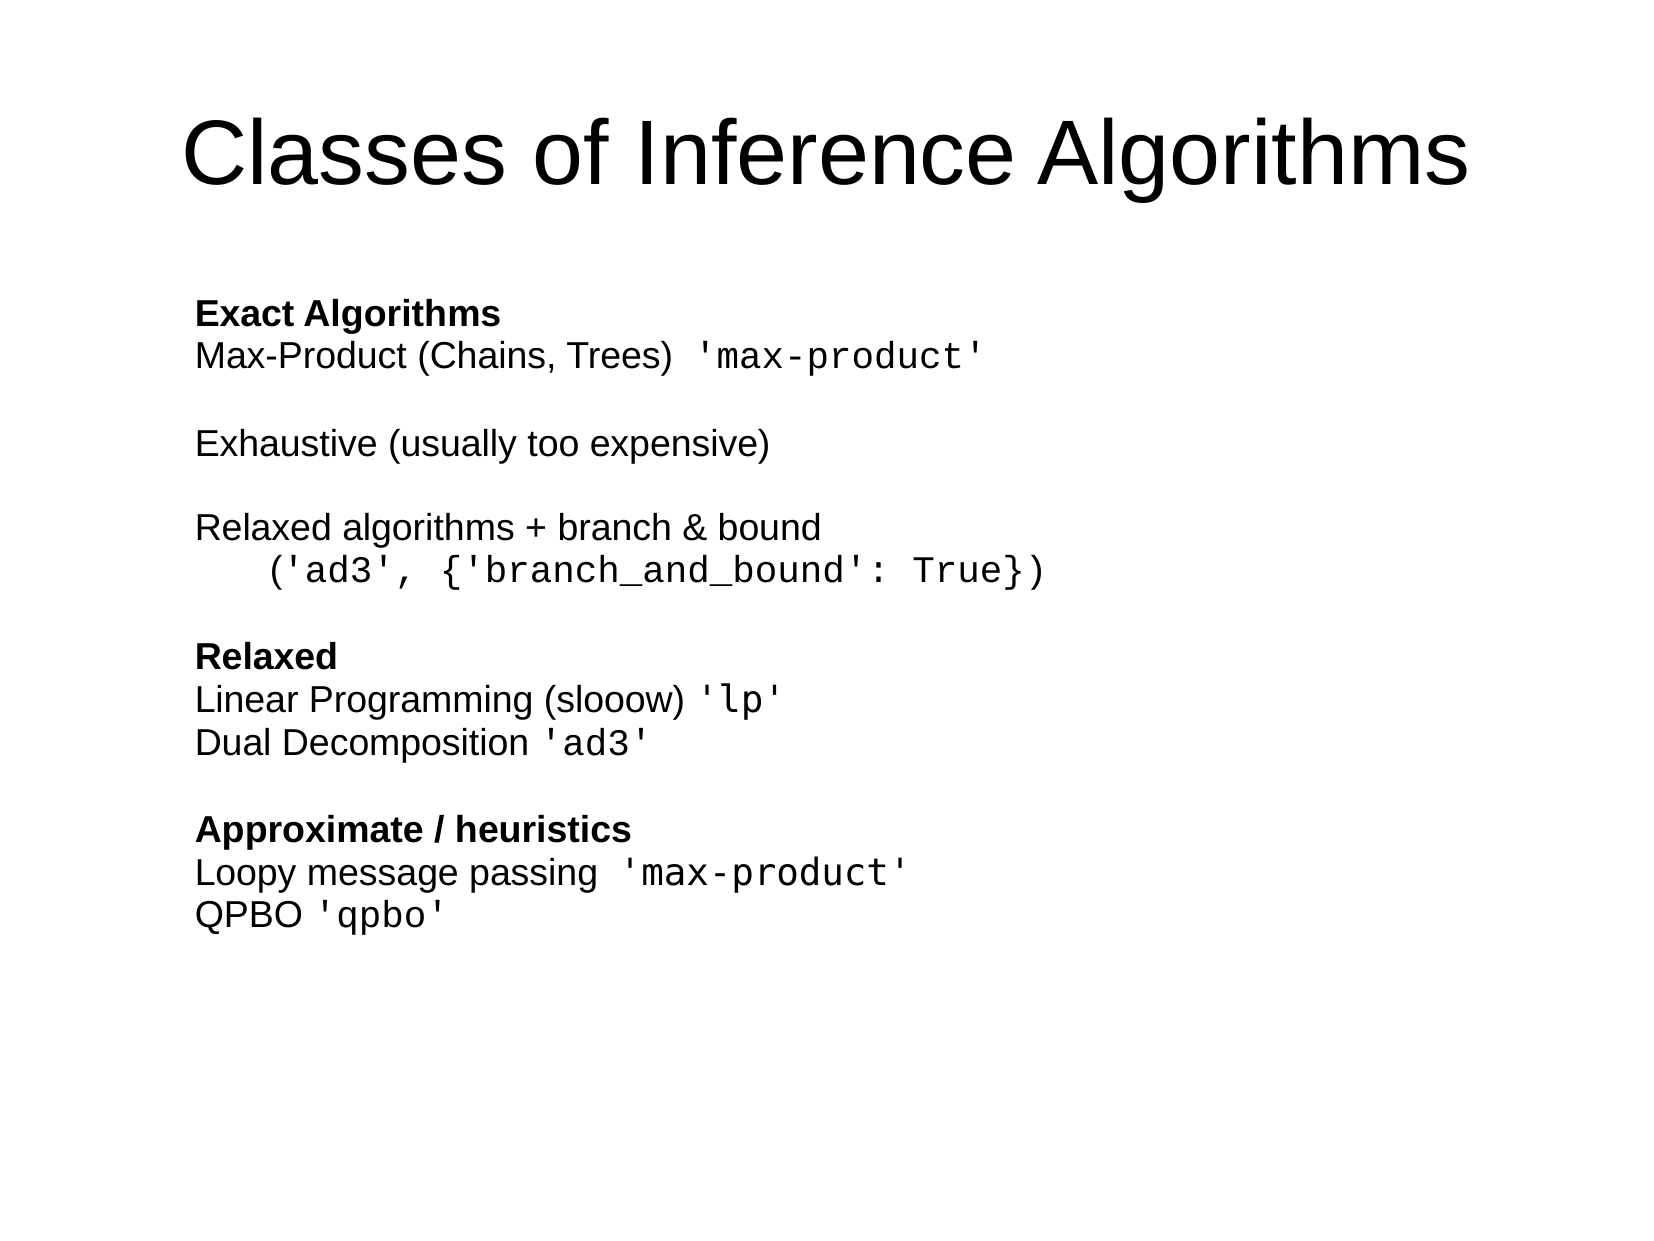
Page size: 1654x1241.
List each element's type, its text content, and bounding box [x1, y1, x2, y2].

text_box Exact Algorithms Max-Product (Chains, Trees) 'max-product' Exhaustive (usually too expensive) Relaxed algorithms + branch & bound ('ad3', {'branch_and_bound': True}) Relaxed Linear Programming (slooow) 'lp' Dual Decomposition 'ad3' Approximate / heuristics Loopy message passing 'max-product' QPBO 'qpbo' [180, 285, 1486, 1033]
title Classes of Inference Algorithms [82, 49, 1571, 257]
